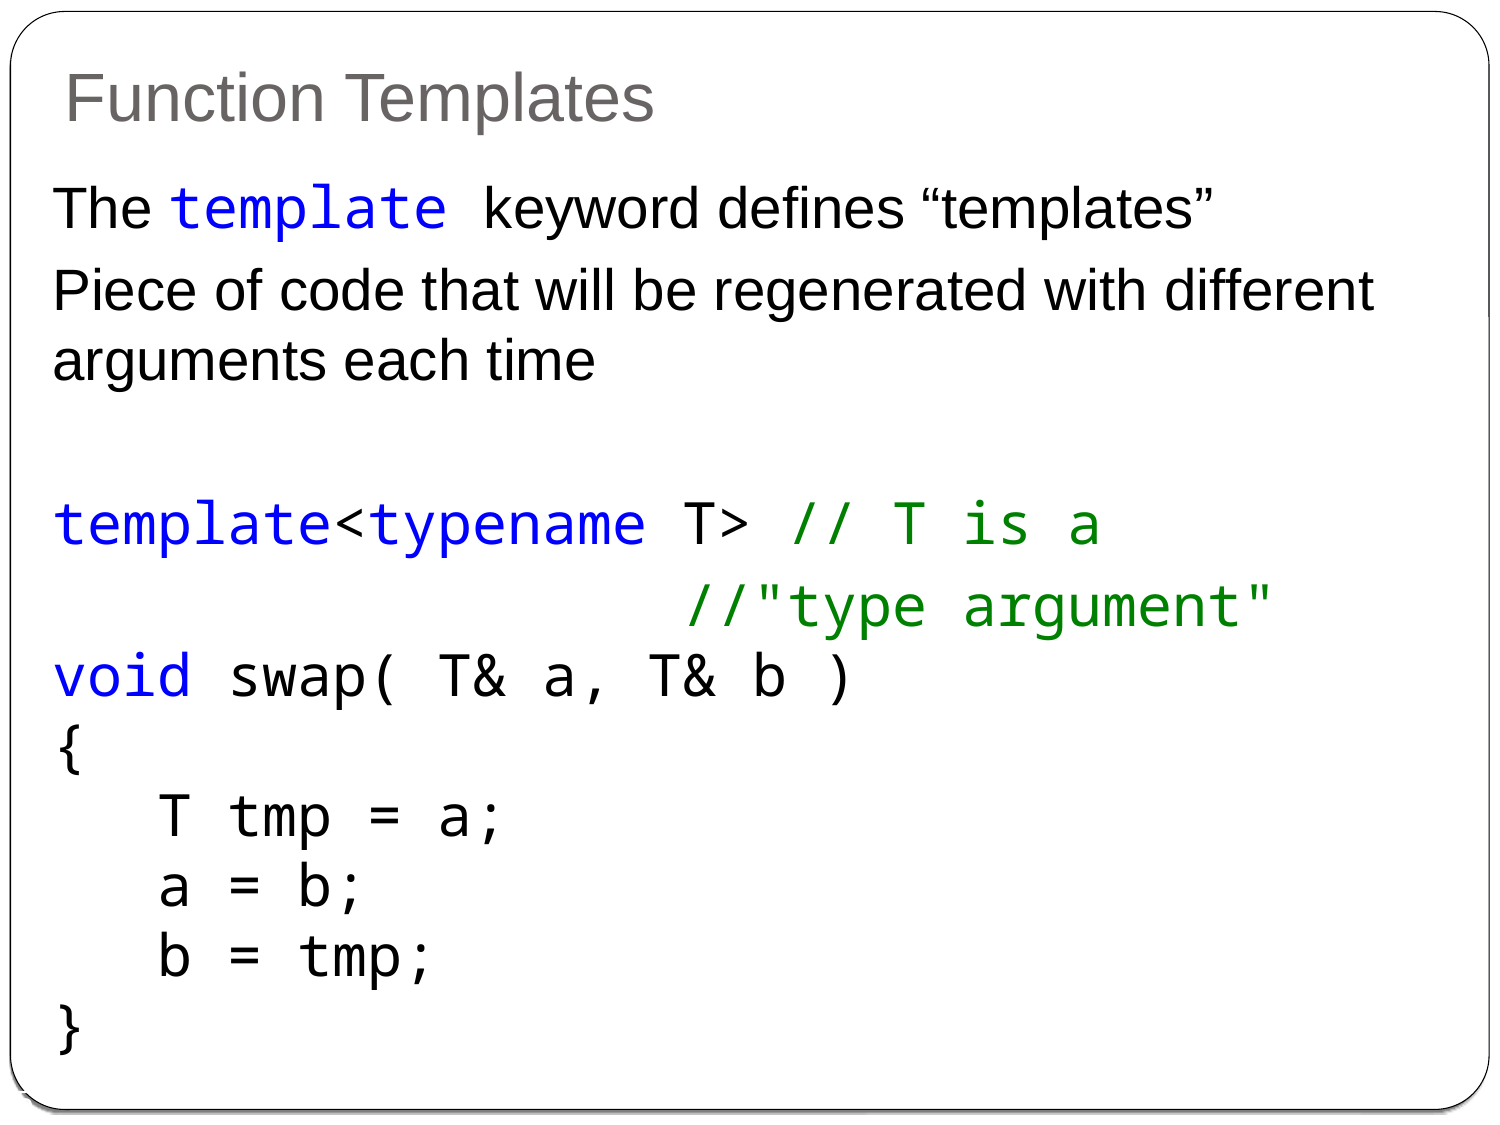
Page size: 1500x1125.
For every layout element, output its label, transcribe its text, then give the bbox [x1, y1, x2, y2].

title Function Templates [50, 45, 1450, 150]
list The template keyword defines “templates” Piece of code that will be regenerated with different arguments each time template<typename T> // T is a //"type argument" void swap( T& a, T& b ) { T tmp = a; a = b; b = tmp; } [37, 162, 1463, 1088]
slide_number <number> [0, 1074, 50, 1125]
